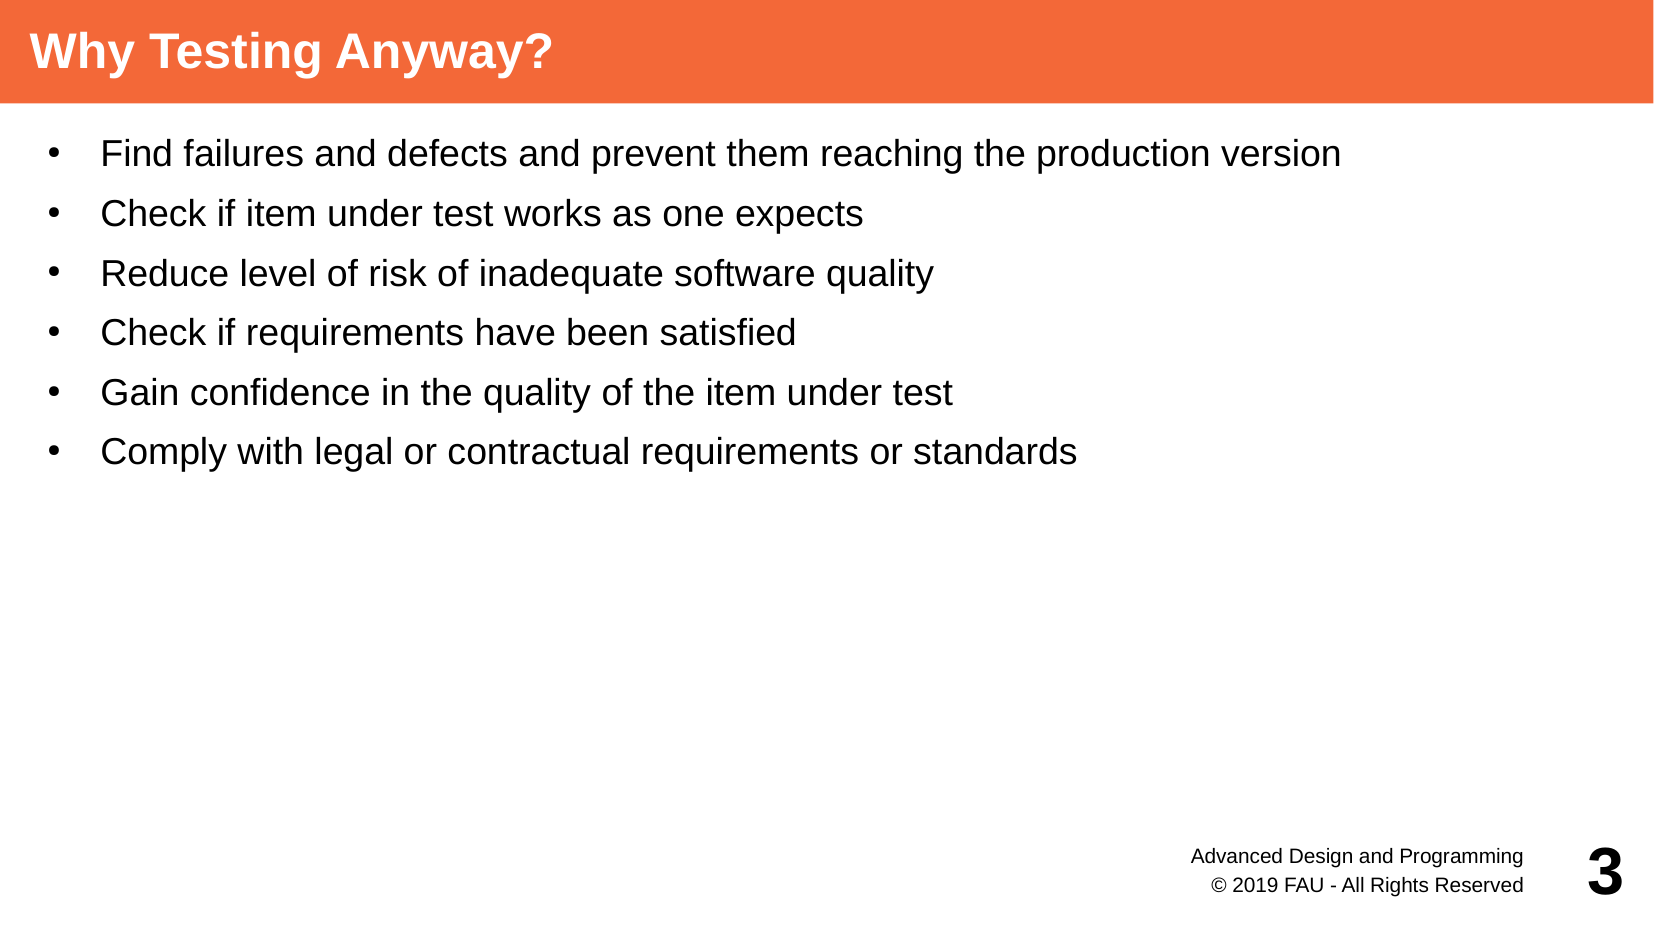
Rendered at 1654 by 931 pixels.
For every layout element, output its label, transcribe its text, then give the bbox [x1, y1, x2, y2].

title Why Testing Anyway? [0, 0, 1654, 104]
list Find failures and defects and prevent them reaching the production version Check if item under test works as one expects Reduce level of risk of inadequate software quality Check if requirements have been satisfied Gain confidence in the quality of the item under test Comply with legal or contractual requirements or standards [29, 132, 1625, 813]
